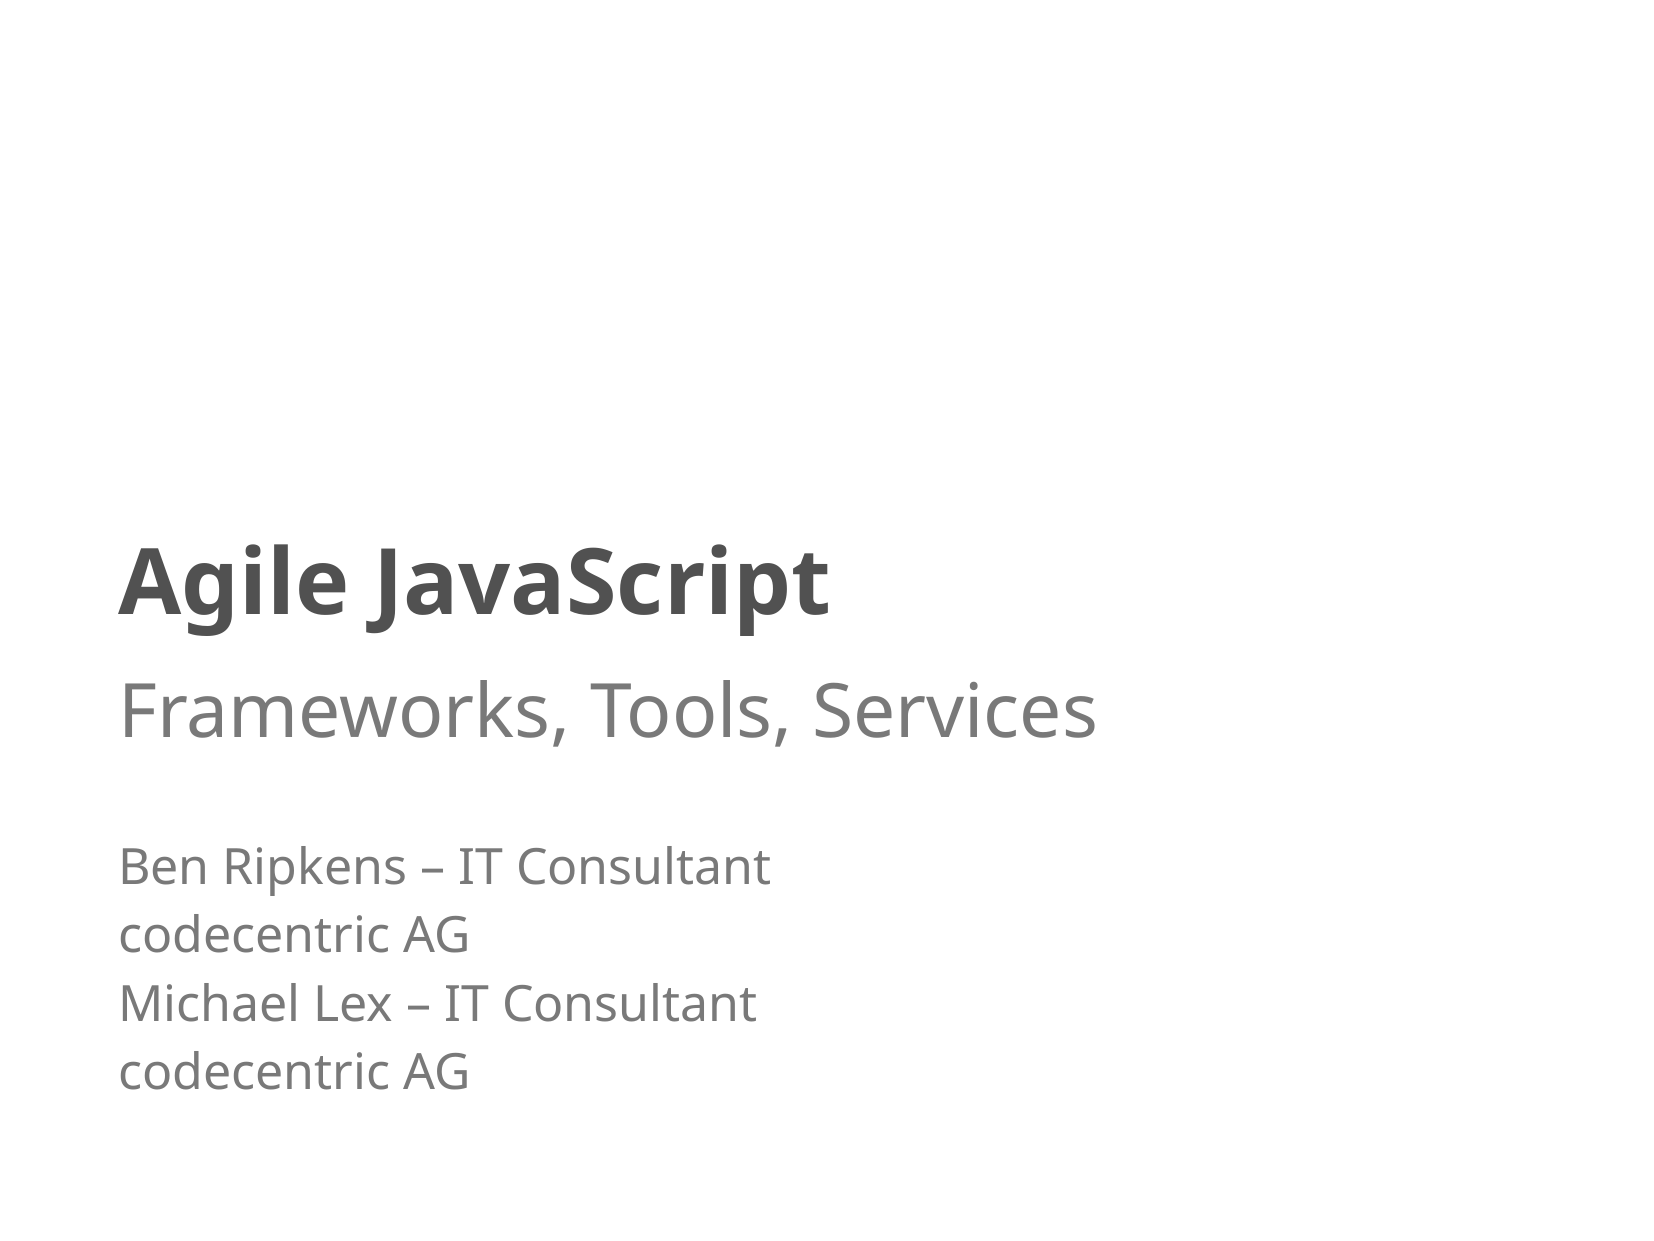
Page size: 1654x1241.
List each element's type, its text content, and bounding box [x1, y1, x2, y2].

title Frameworks, Tools, Services [118, 643, 1607, 774]
title Agile JavaScript [118, 513, 1607, 643]
title Ben Ripkens – IT Consultant codecentric AG Michael Lex – IT Consultant codecentric AG [118, 814, 1607, 1121]
